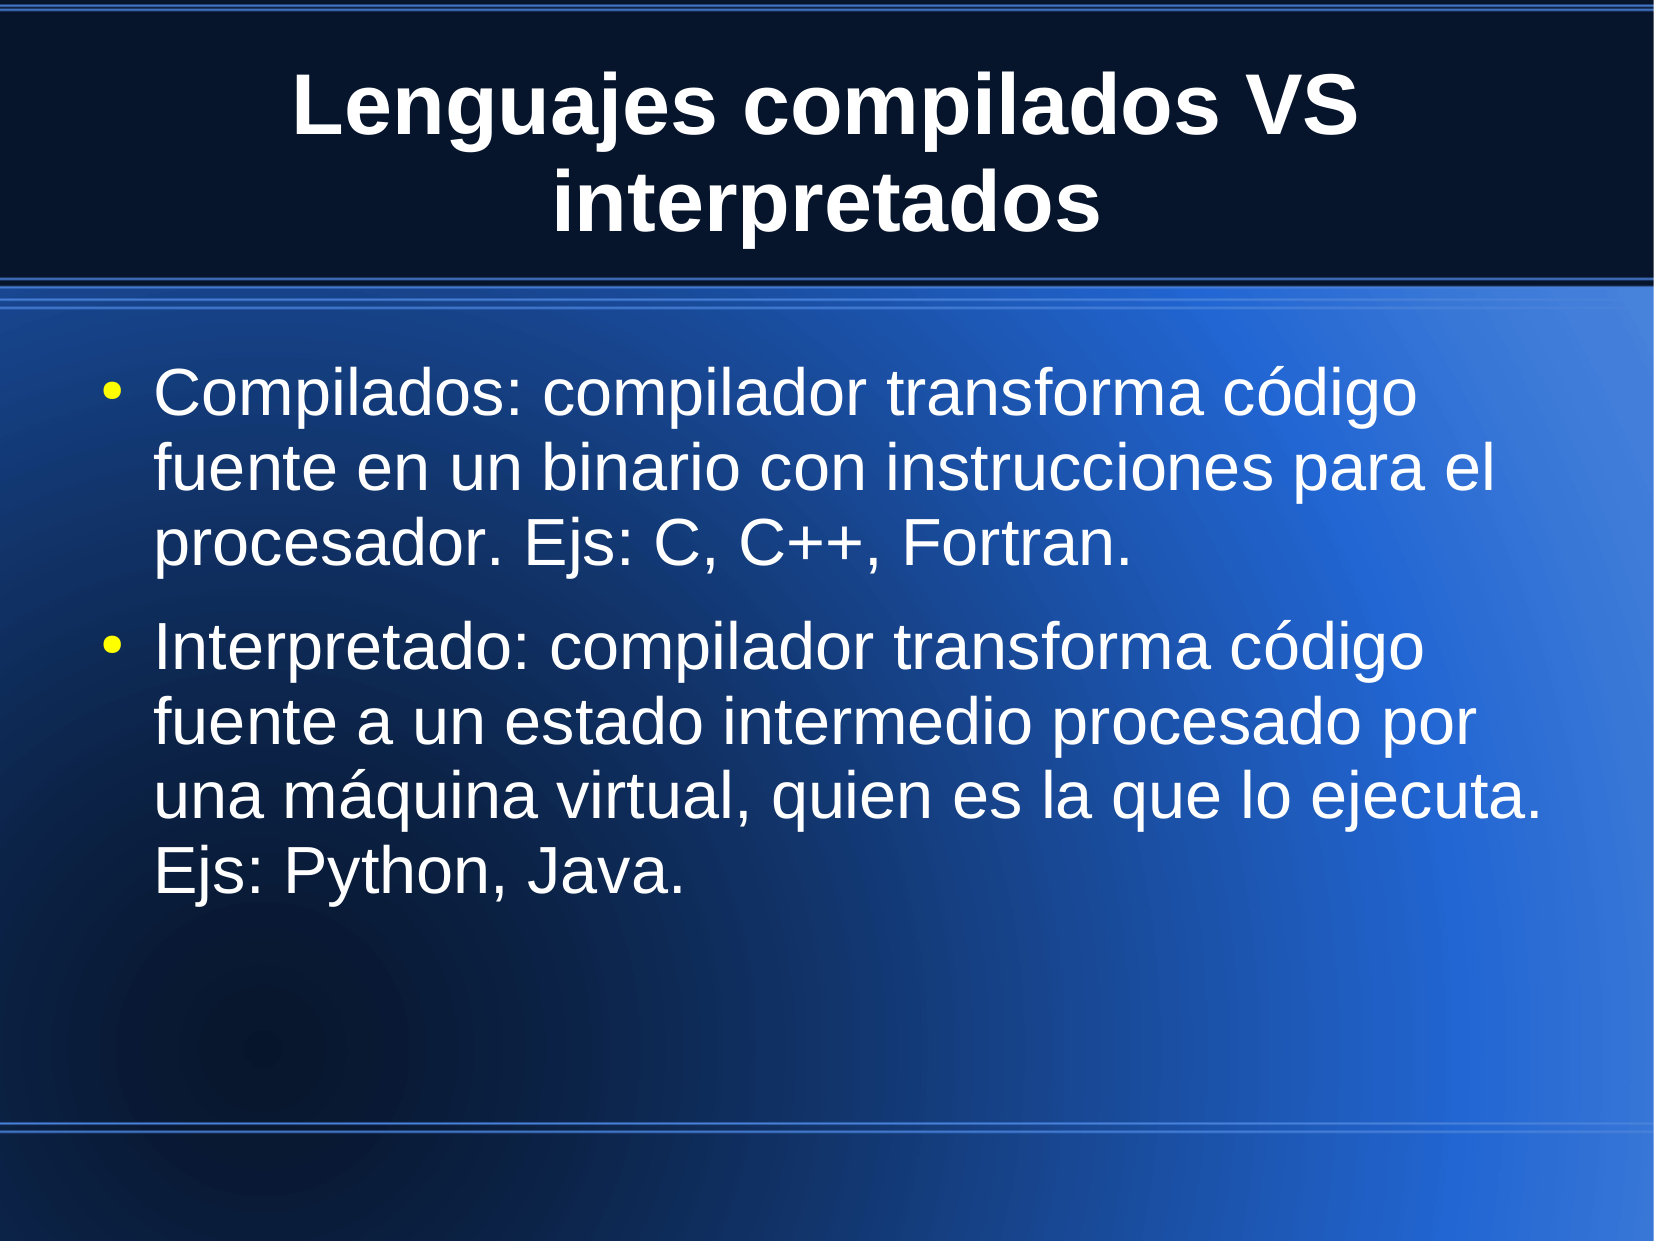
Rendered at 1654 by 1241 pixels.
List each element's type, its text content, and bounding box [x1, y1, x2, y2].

picture [0, 0, 1654, 1241]
list Compilados: compilador transforma código fuente en un binario con instrucciones para el procesador. Ejs: C, C++, Fortran. Interpretado: compilador transforma código fuente a un estado intermedio procesado por una máquina virtual, quien es la que lo ejecuta. Ejs: Python, Java. [82, 355, 1571, 1075]
title Lenguajes compilados VS interpretados [82, 49, 1571, 257]
